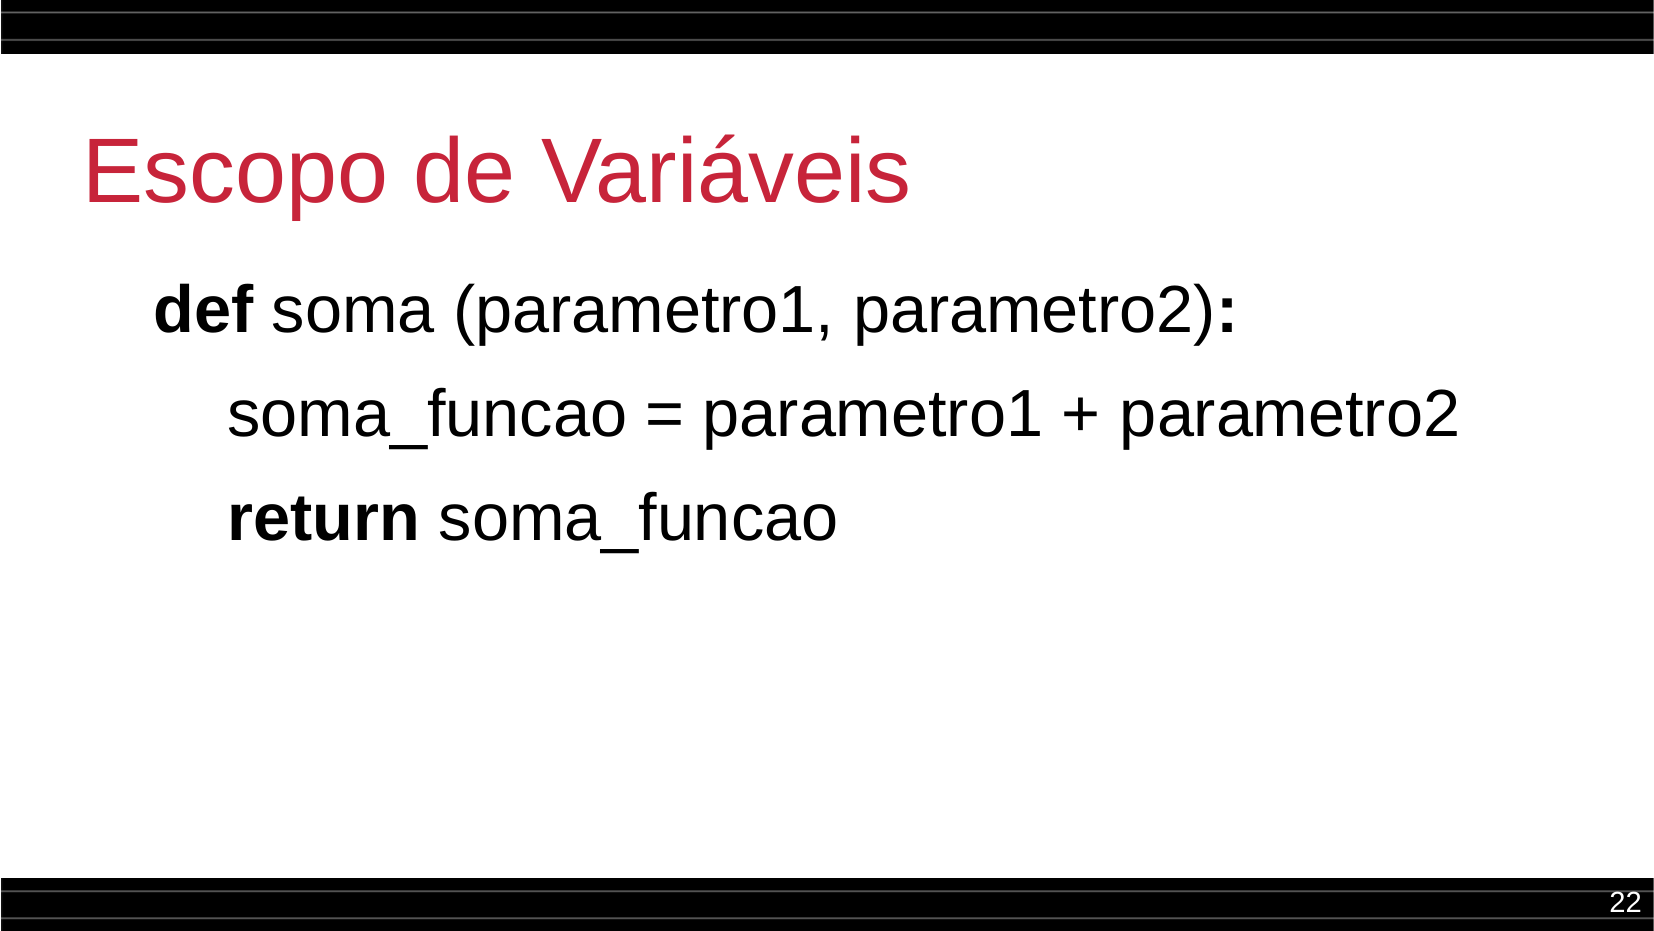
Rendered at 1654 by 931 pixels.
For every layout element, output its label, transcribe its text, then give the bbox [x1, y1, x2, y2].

picture [1, 0, 1654, 54]
list def soma (parametro1, parametro2): soma_funcao = parametro1 + parametro2 return soma_funcao [82, 271, 1571, 758]
picture [1, 878, 1654, 931]
title Escopo de Variáveis [82, 92, 1571, 249]
